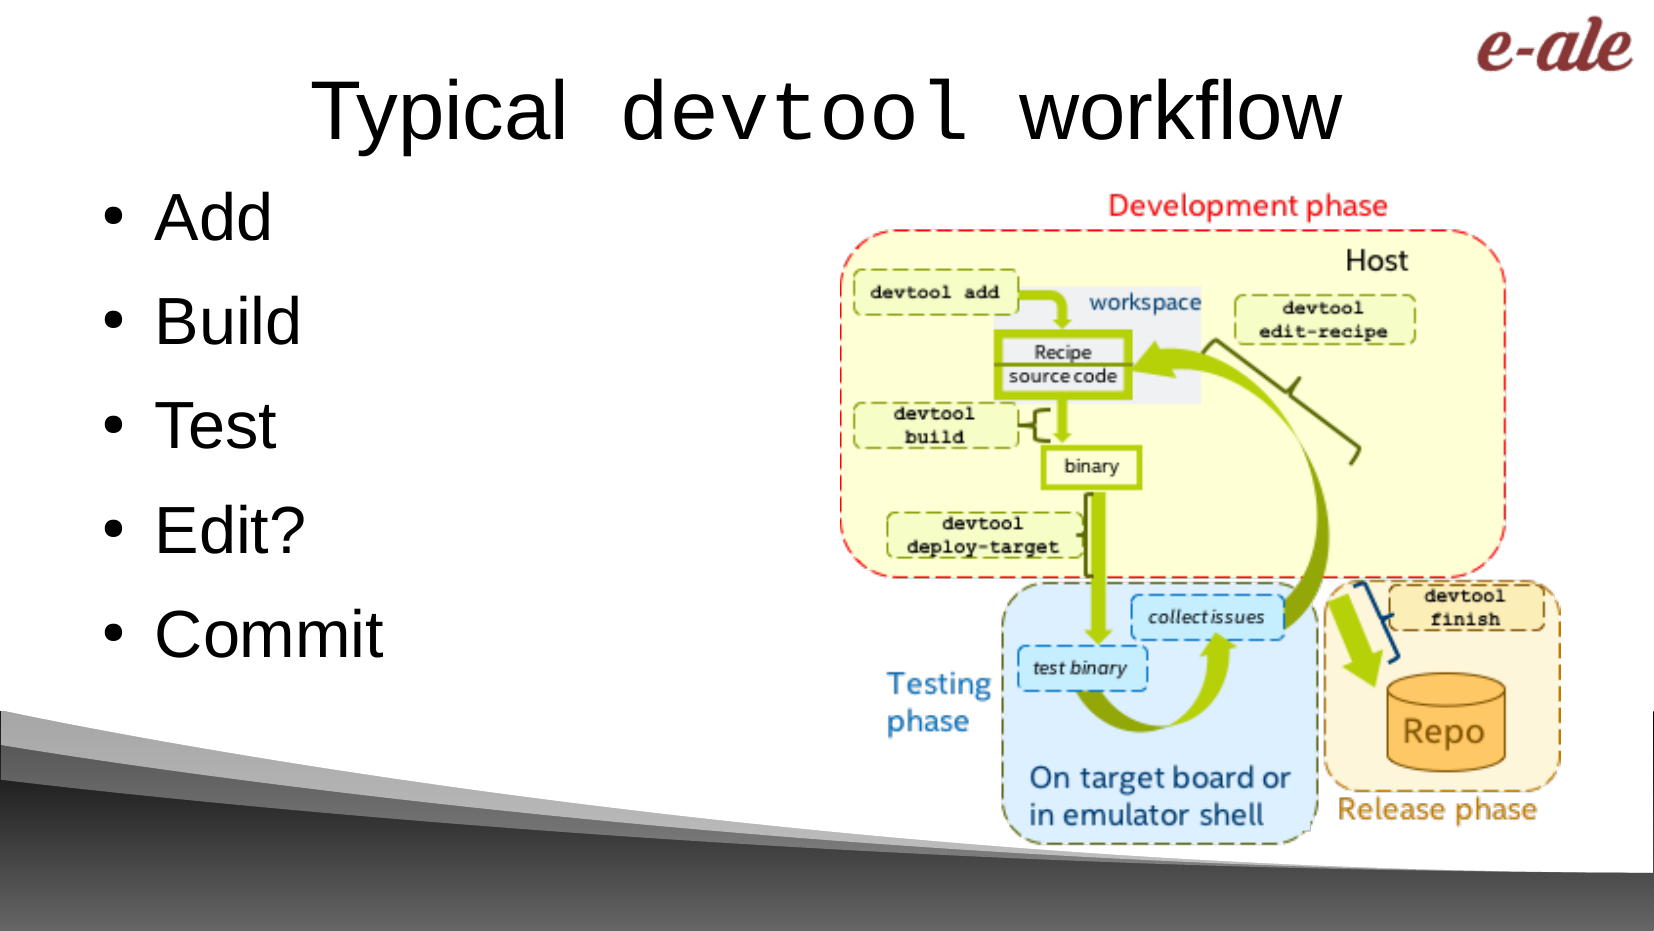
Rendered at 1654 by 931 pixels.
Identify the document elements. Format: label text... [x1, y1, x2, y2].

picture [840, 179, 1561, 856]
picture [1475, 15, 1636, 74]
list Add Build Test Edit? Commit [83, 180, 811, 720]
title Typical devtool workflow [82, 37, 1571, 193]
